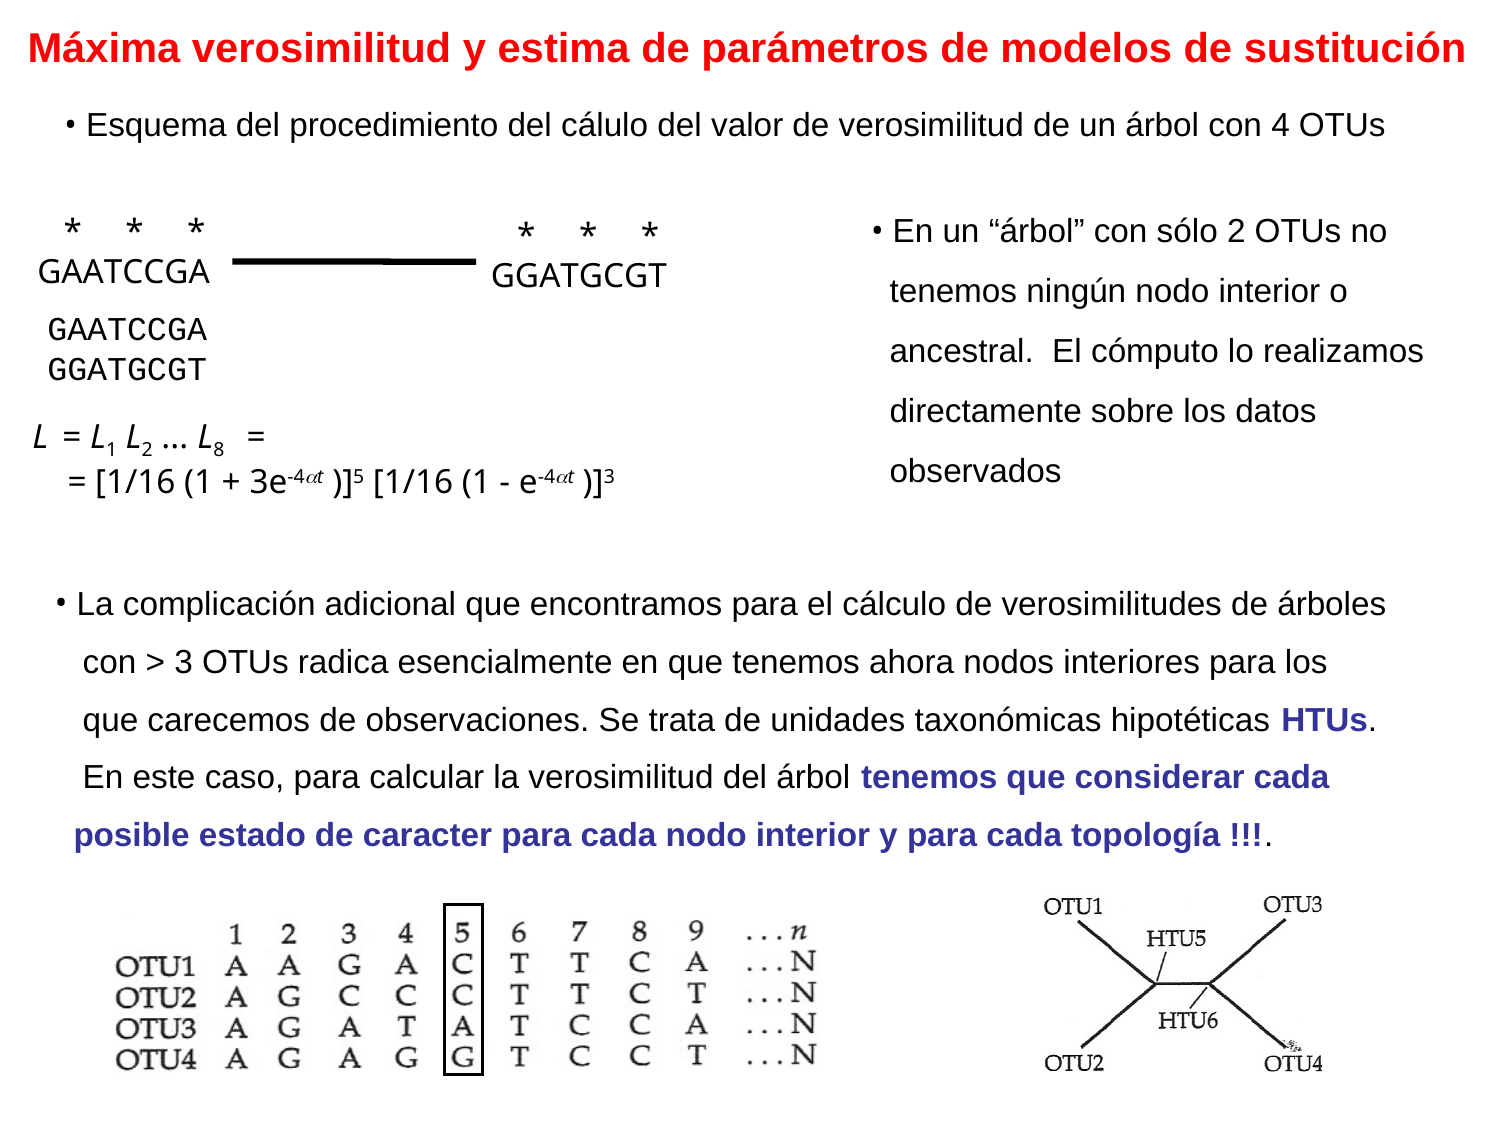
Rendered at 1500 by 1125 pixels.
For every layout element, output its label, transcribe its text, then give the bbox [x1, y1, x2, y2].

picture [1042, 893, 1322, 1072]
text_box L = L1 L2 ... L8 = = [1/16 (1 + 3e-4t )]5 [1/16 (1 - e-4t )]3 [17, 407, 756, 509]
picture [111, 914, 443, 1073]
picture [446, 914, 481, 1073]
text_box Esquema del procedimiento del cálulo del valor de verosimilitud de un árbol con 4 OTUs [49, 95, 1403, 152]
text_box * * * GGATGCGT [475, 206, 682, 302]
picture [484, 914, 820, 1073]
text_box En un “árbol” con sólo 2 OTUs no tenemos ningún nodo interior o ancestral. El cómputo lo realizamos directamente sobre los datos observados [856, 181, 1441, 497]
text_box GAATCCGA GGATGCGT [32, 299, 223, 396]
text_box La complicación adicional que encontramos para el cálculo de verosimilitudes de árboles con > 3 OTUs radica esencialmente en que tenemos ahora nodos interiores para los que carecemos de observaciones. Se trata de unidades taxonómicas hipotéticas HTUs. En este caso, para calcular la verosimilitud del árbol tenemos que considerar cada posible estado de caracter para cada nodo interior y para cada topología !!!. [40, 556, 1404, 862]
text_box Máxima verosimilitud y estima de parámetros de modelos de sustitución [12, 13, 1482, 79]
text_box * * * GAATCCGA [22, 202, 226, 298]
